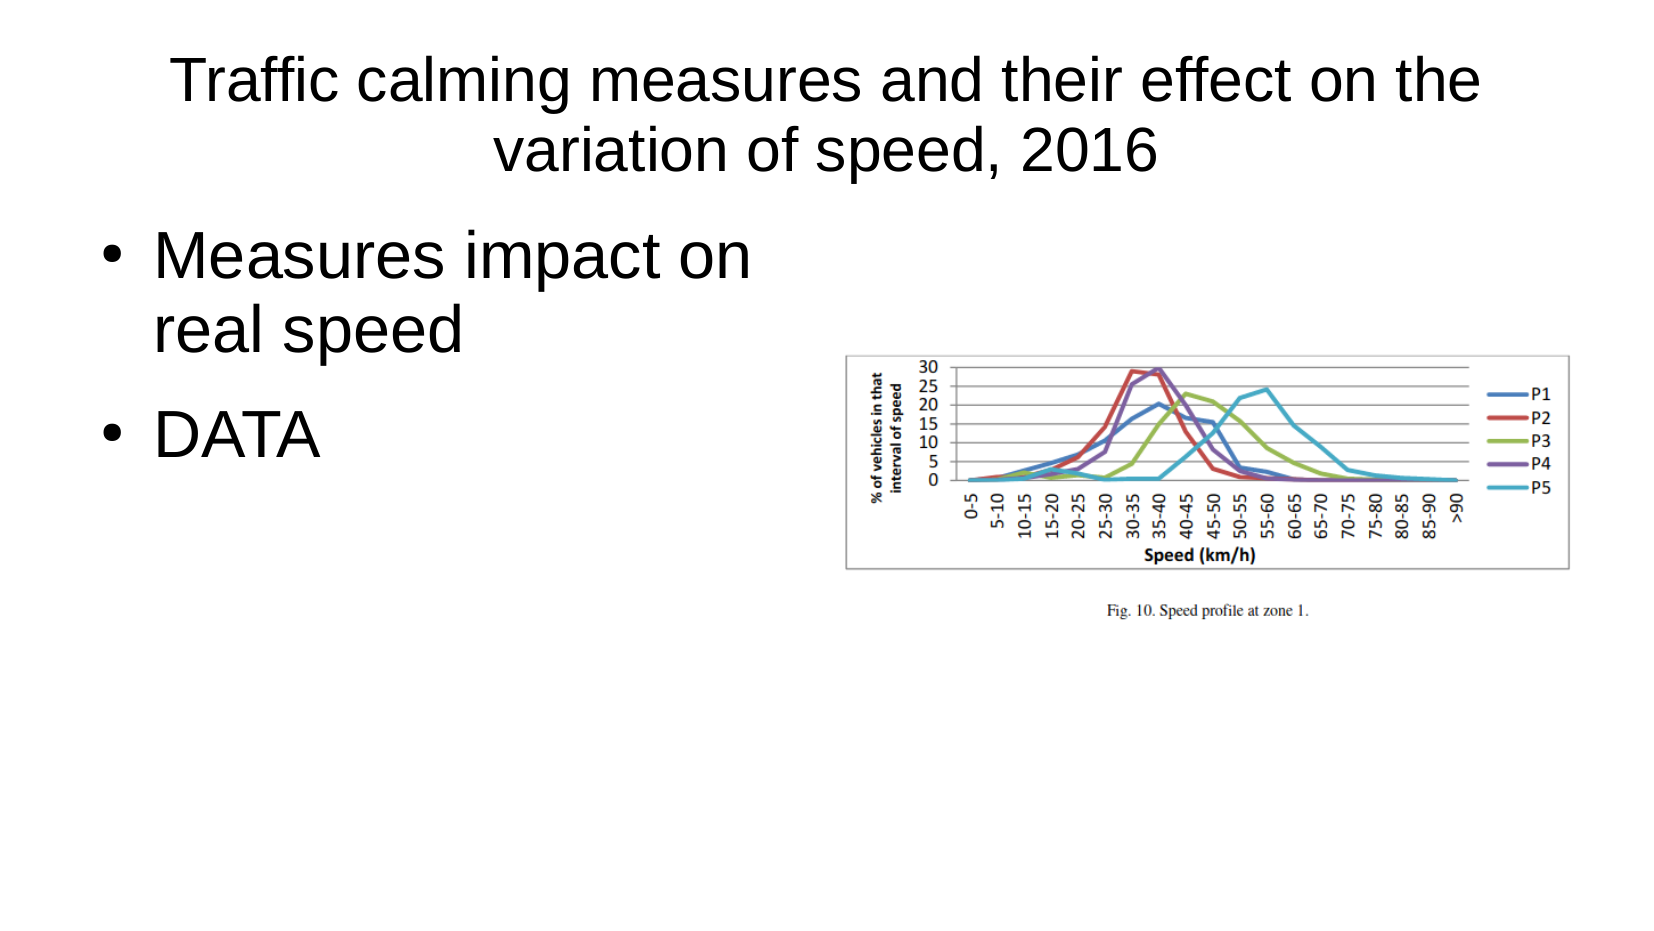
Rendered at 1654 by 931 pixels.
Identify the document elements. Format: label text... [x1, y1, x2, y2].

picture [845, 350, 1572, 625]
title Traffic calming measures and their effect on the variation of speed, 2016 [82, 37, 1571, 193]
list Measures impact on real speed DATA [82, 217, 809, 758]
